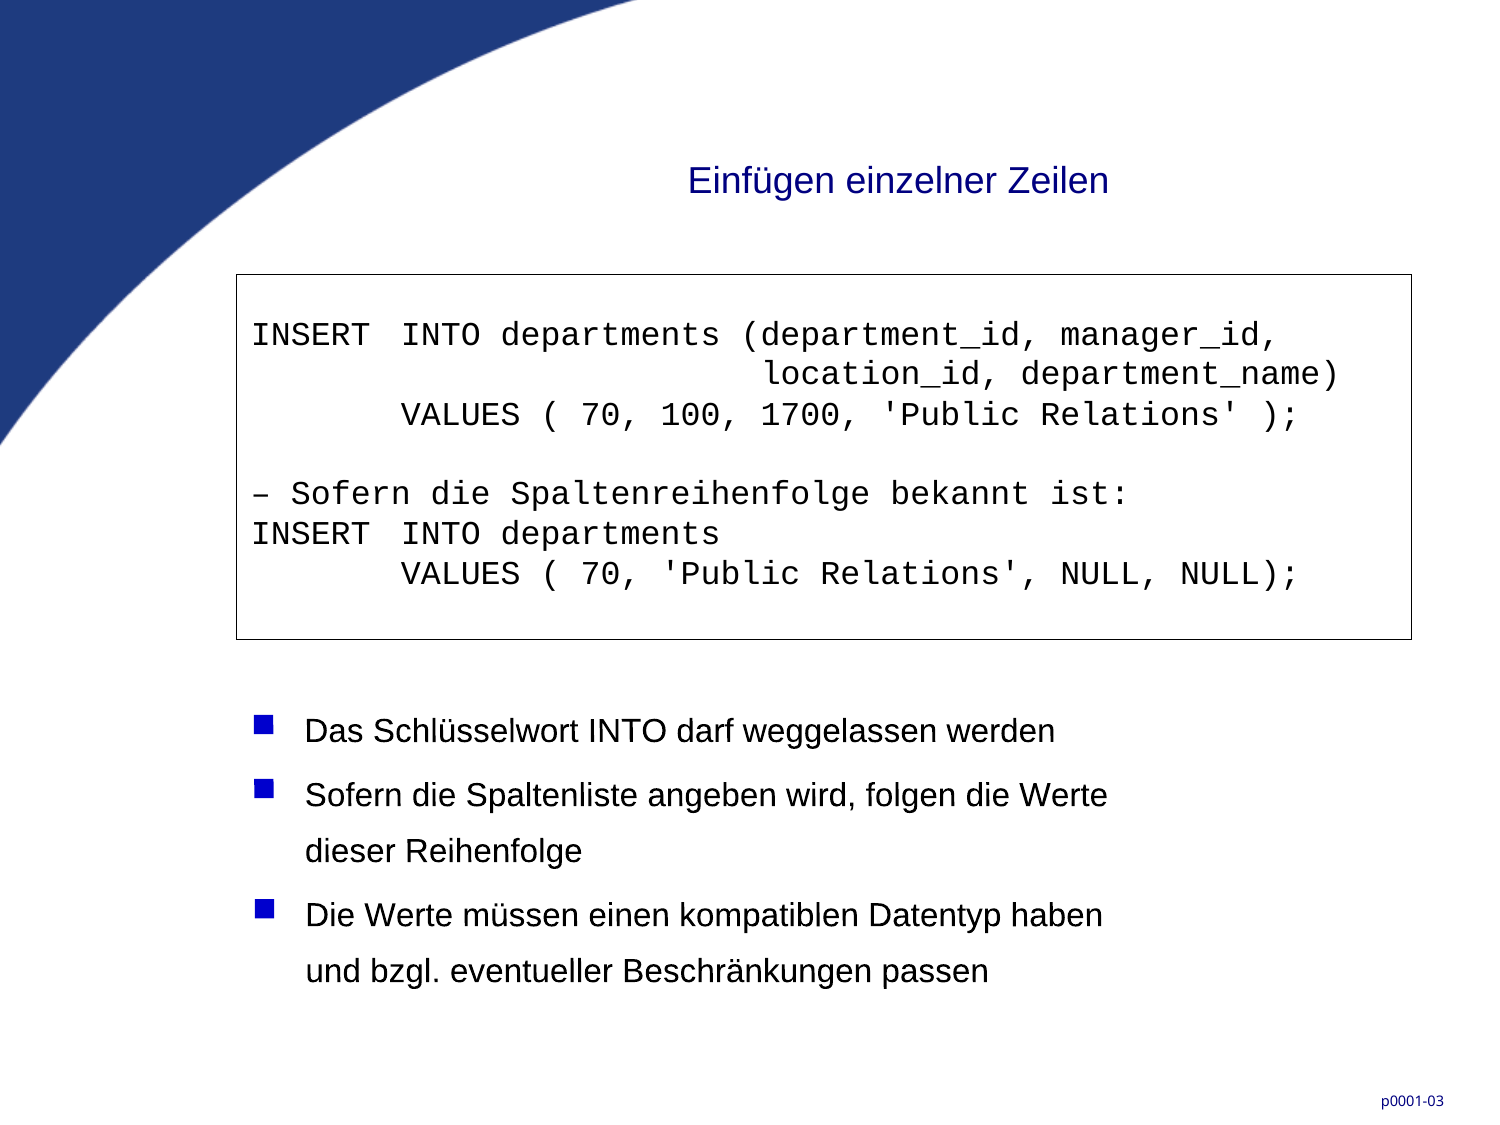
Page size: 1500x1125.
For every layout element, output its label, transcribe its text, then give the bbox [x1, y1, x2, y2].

picture [0, 0, 648, 462]
text_box INSERT INTO departments (department_id, manager_id, location_id, department_name) VALUES ( 70, 100, 1700, 'Public Relations' ); – Sofern die Spaltenreihenfolge bekannt ist: INSERT INTO departments VALUES ( 70, 'Public Relations', NULL, NULL); [236, 274, 1412, 639]
text_box Das Schlüsselwort INTO darf weggelassen werden Sofern die Spaltenliste angeben wird, folgen die Werte dieser Reihenfolge Die Werte müssen einen kompatiblen Datentyp haben und bzgl. eventueller Beschränkungen passen [236, 685, 1151, 993]
title Einfügen einzelner Zeilen [592, 148, 1205, 237]
